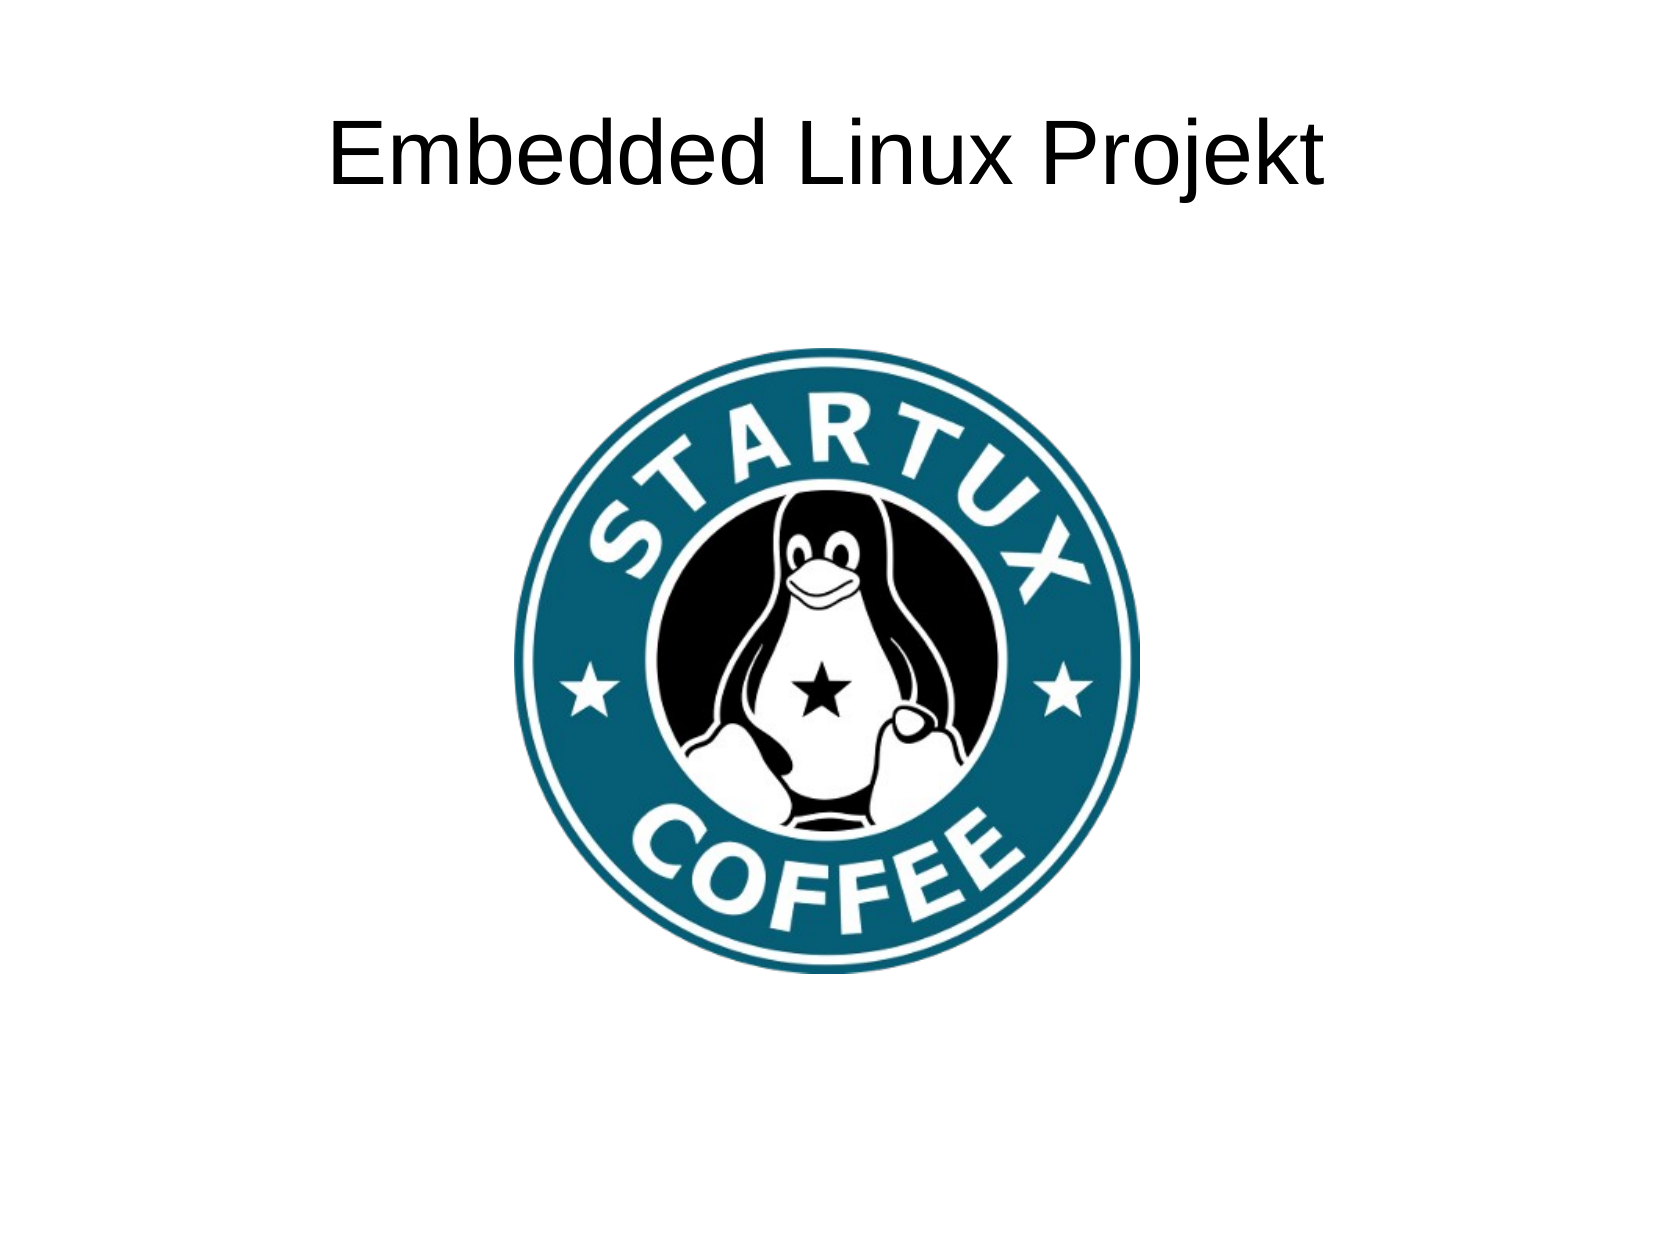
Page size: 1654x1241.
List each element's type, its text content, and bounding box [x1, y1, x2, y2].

title Embedded Linux Projekt [82, 49, 1571, 257]
picture [514, 348, 1140, 974]
